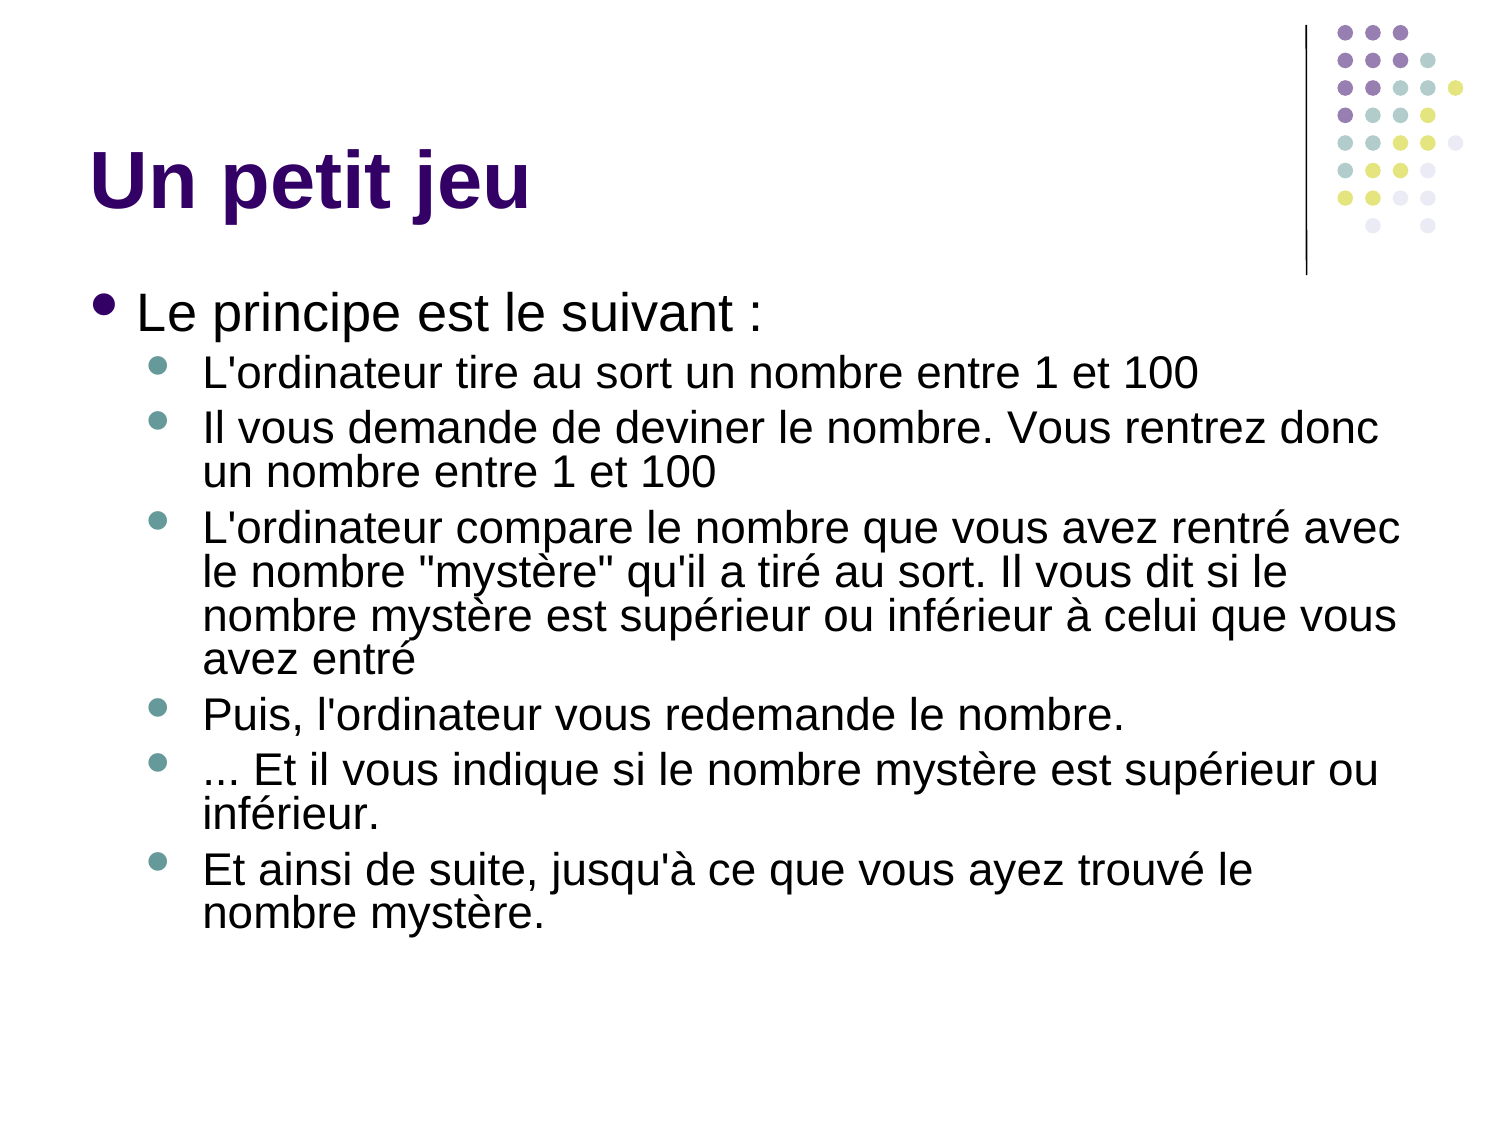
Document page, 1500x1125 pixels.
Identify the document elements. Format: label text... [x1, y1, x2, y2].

list Le principe est le suivant : L'ordinateur tire au sort un nombre entre 1 et 100 Il vous demande de deviner le nombre. Vous rentrez donc un nombre entre 1 et 100 L'ordinateur compare le nombre que vous avez rentré avec le nombre "mystère" qu'il a tiré au sort. Il vous dit si le nombre mystère est supérieur ou inférieur à celui que vous avez entré Puis, l'ordinateur vous redemande le nombre. ... Et il vous indique si le nombre mystère est supérieur ou inférieur. Et ainsi de suite, jusqu'à ce que vous ayez trouvé le nombre mystère. [75, 282, 1426, 1006]
title Un petit jeu [74, 20, 1313, 233]
